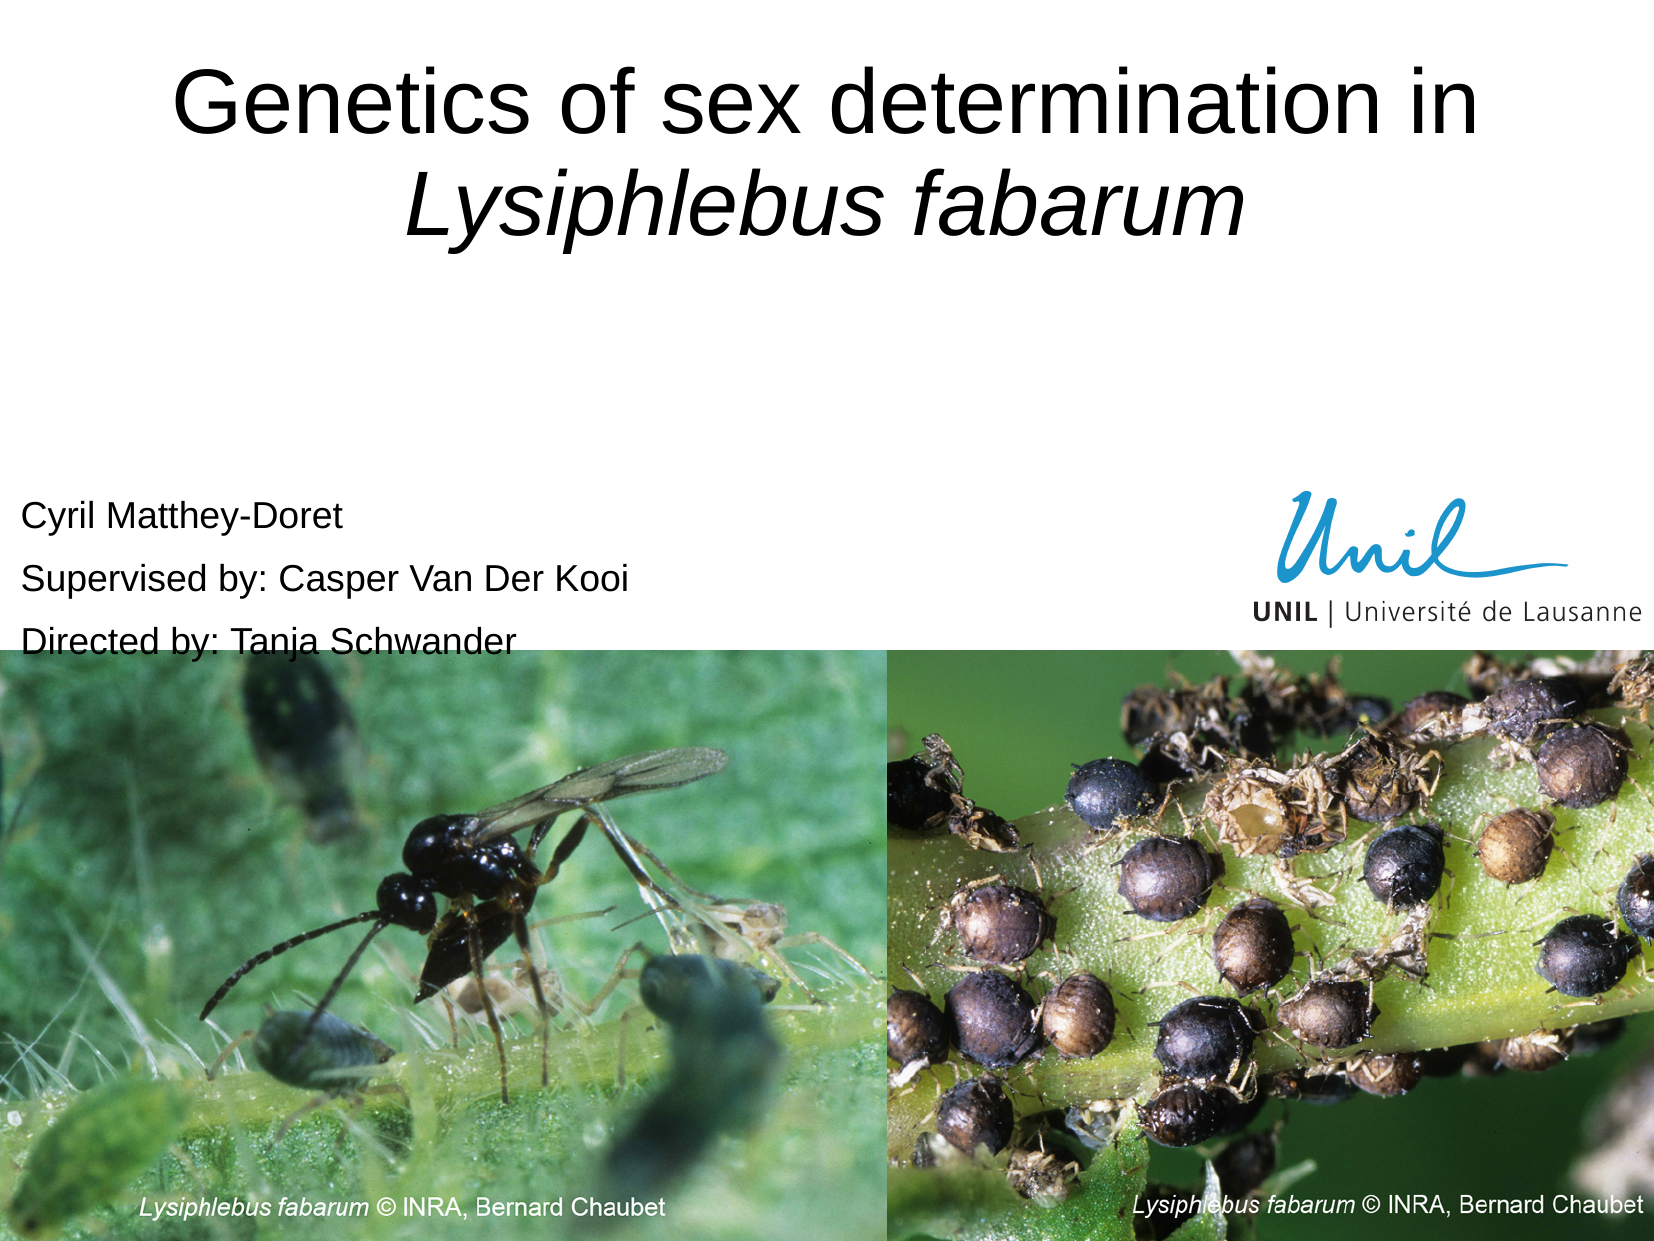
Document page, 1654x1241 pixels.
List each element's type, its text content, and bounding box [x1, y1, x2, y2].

picture [0, 650, 1654, 1241]
title Genetics of sex determination in Lysiphlebus fabarum [82, 49, 1571, 257]
picture [1254, 491, 1648, 638]
text_box Cyril Matthey-Doret Supervised by: Casper Van Der Kooi Directed by: Tanja Schwander [5, 466, 1128, 649]
